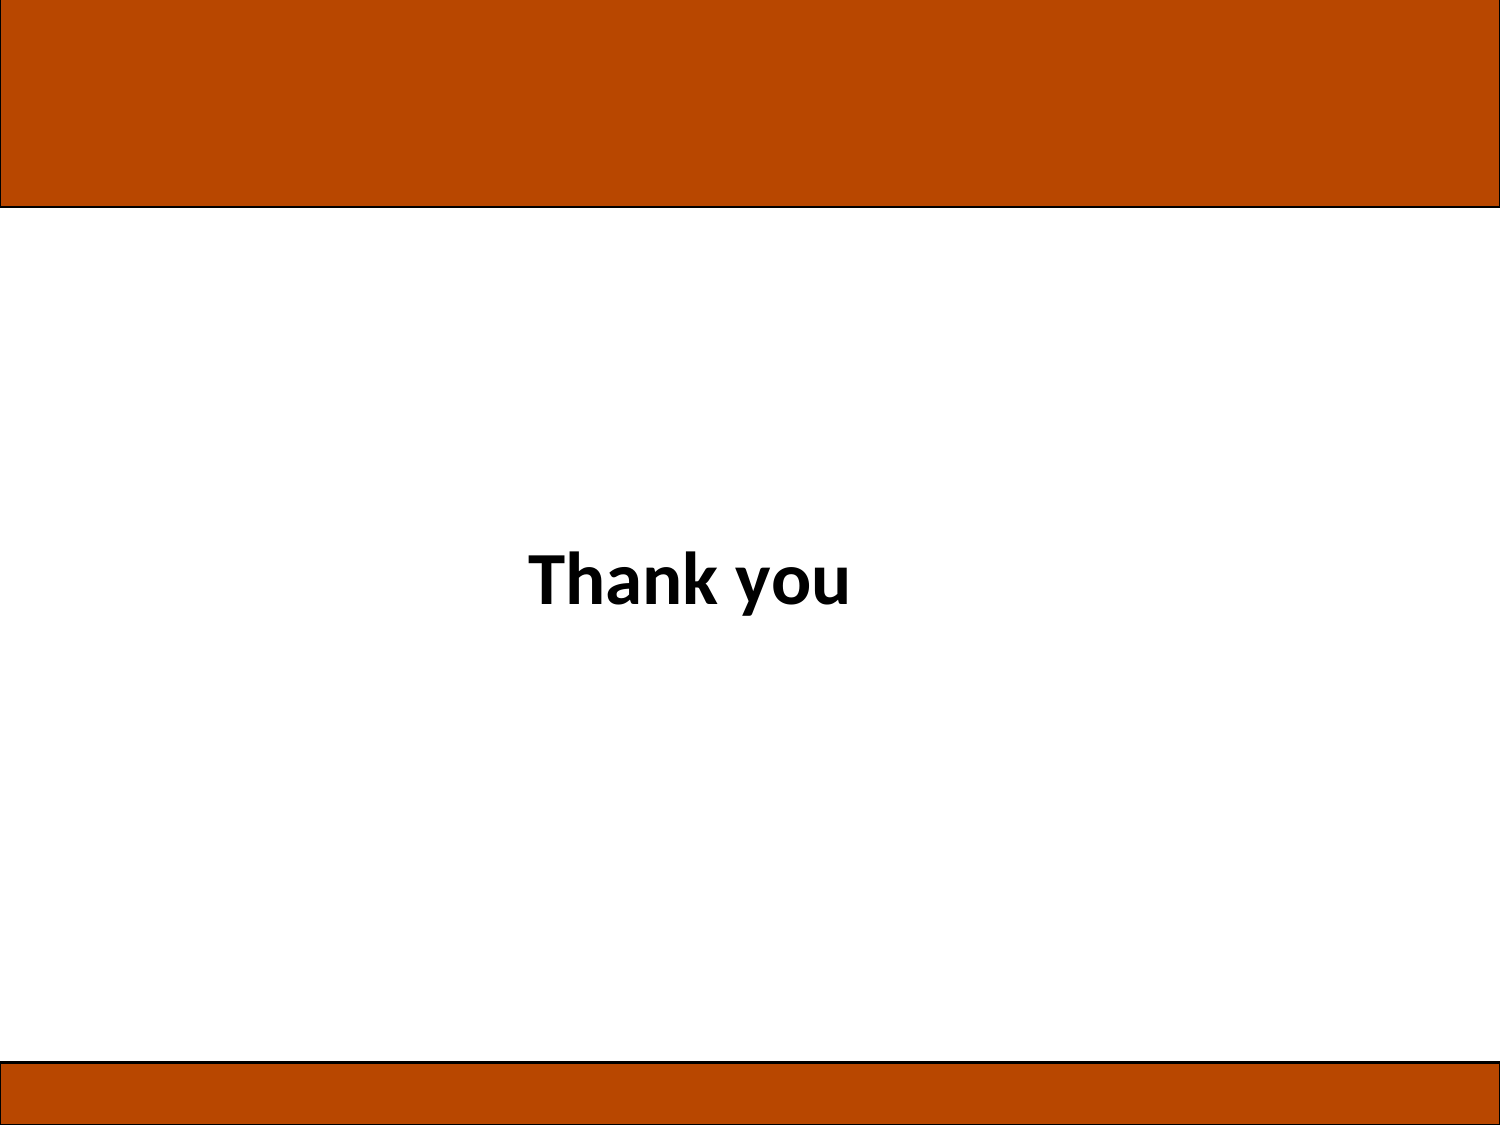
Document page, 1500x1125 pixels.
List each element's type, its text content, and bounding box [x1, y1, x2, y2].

list [37, 187, 738, 1005]
text_box Thank you [232, 539, 1148, 628]
